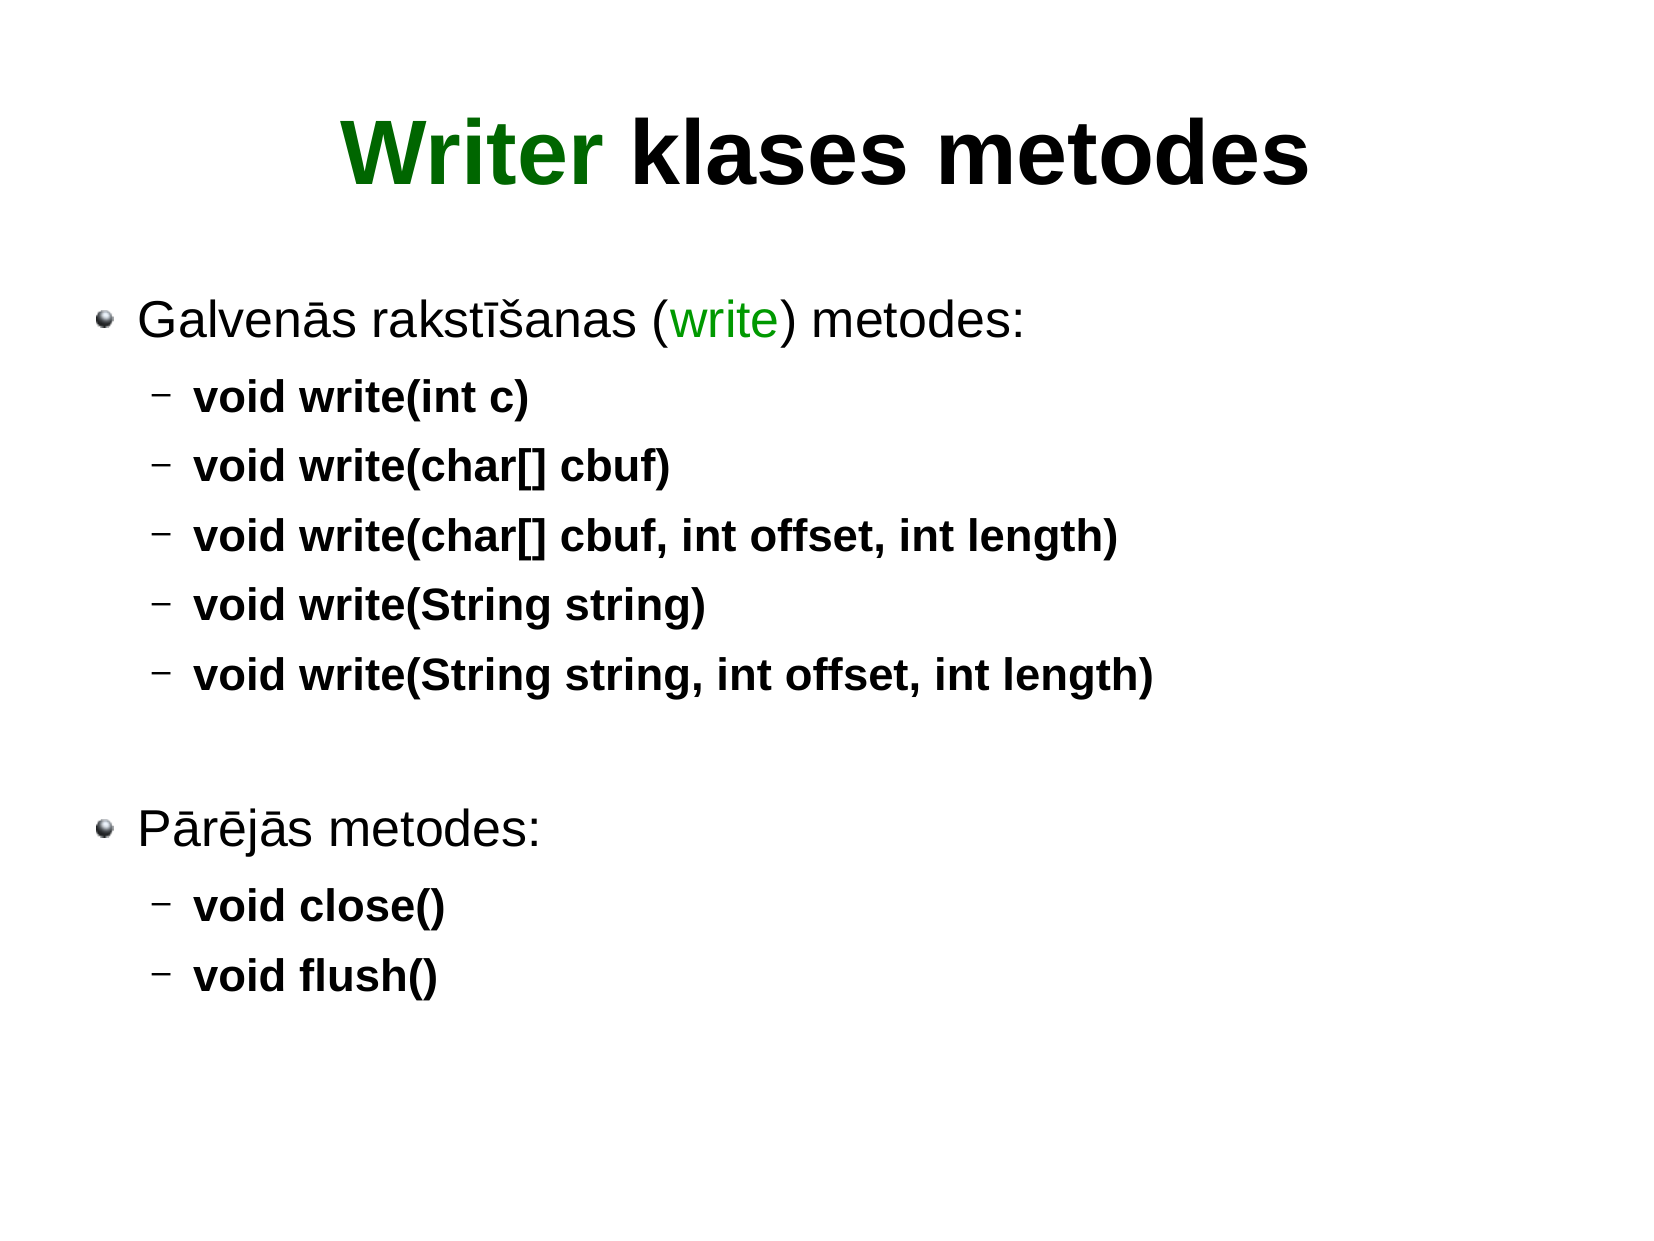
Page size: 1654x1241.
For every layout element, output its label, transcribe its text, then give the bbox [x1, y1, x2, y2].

title Writer klases metodes [82, 49, 1571, 257]
list Galvenās rakstīšanas (write) metodes: void write(int c) void write(char[] cbuf) void write(char[] cbuf, int offset, int length) void write(String string) void write(String string, int offset, int length) Pārējās metodes: void close() void flush() [82, 290, 1538, 1010]
